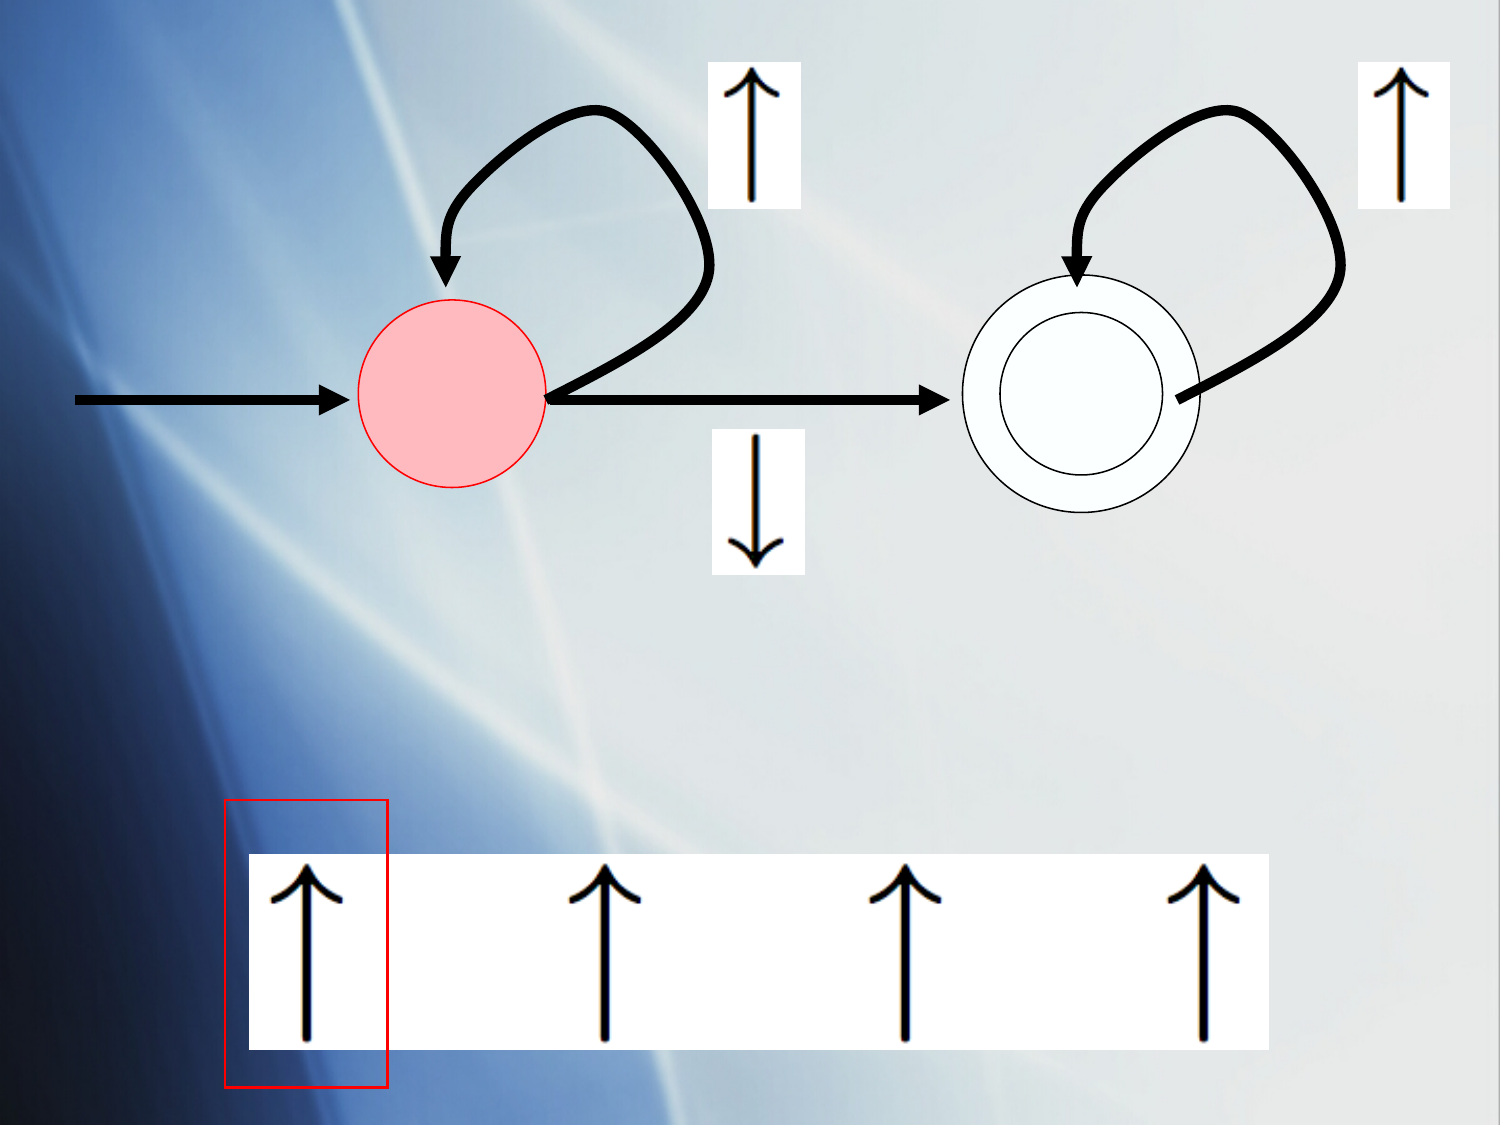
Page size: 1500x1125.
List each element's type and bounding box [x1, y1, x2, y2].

text_box [962, 275, 1201, 513]
text_box [358, 299, 546, 488]
picture [0, 0, 1500, 1125]
